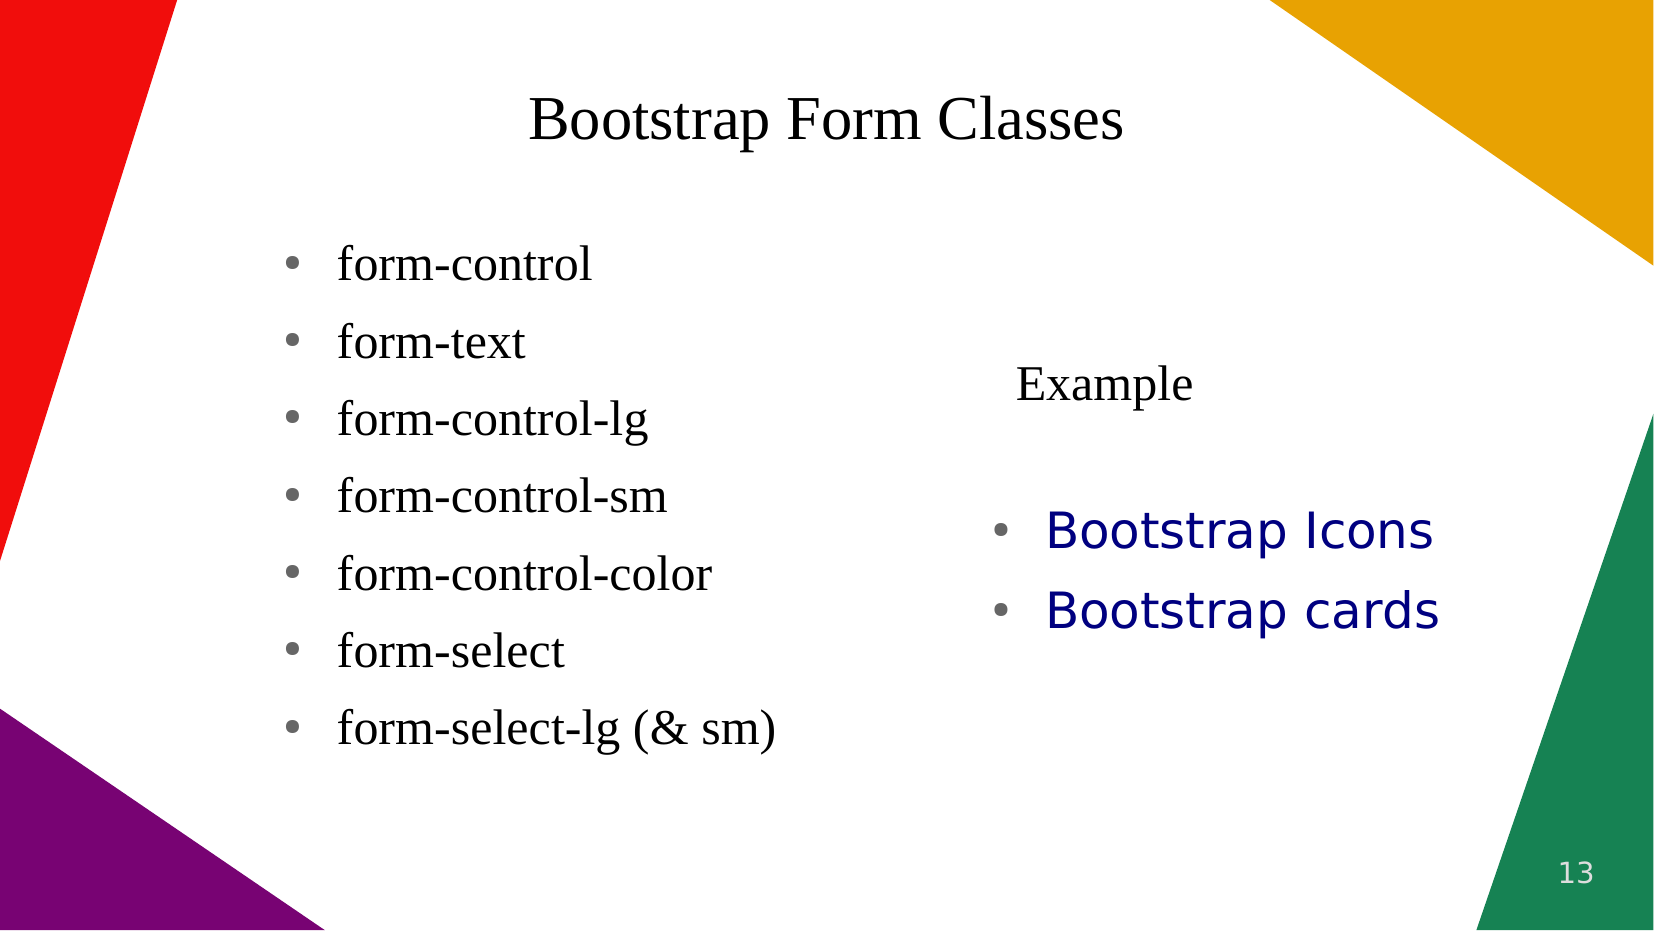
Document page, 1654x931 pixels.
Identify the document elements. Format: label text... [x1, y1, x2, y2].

list form-control form-text form-control-lg form-control-sm form-control-color form-select form-select-lg (& sm) [265, 236, 886, 827]
list Bootstrap Icons Bootstrap cards [974, 501, 1506, 650]
title Bootstrap Form Classes [177, 59, 1477, 178]
list Example [944, 206, 1565, 562]
